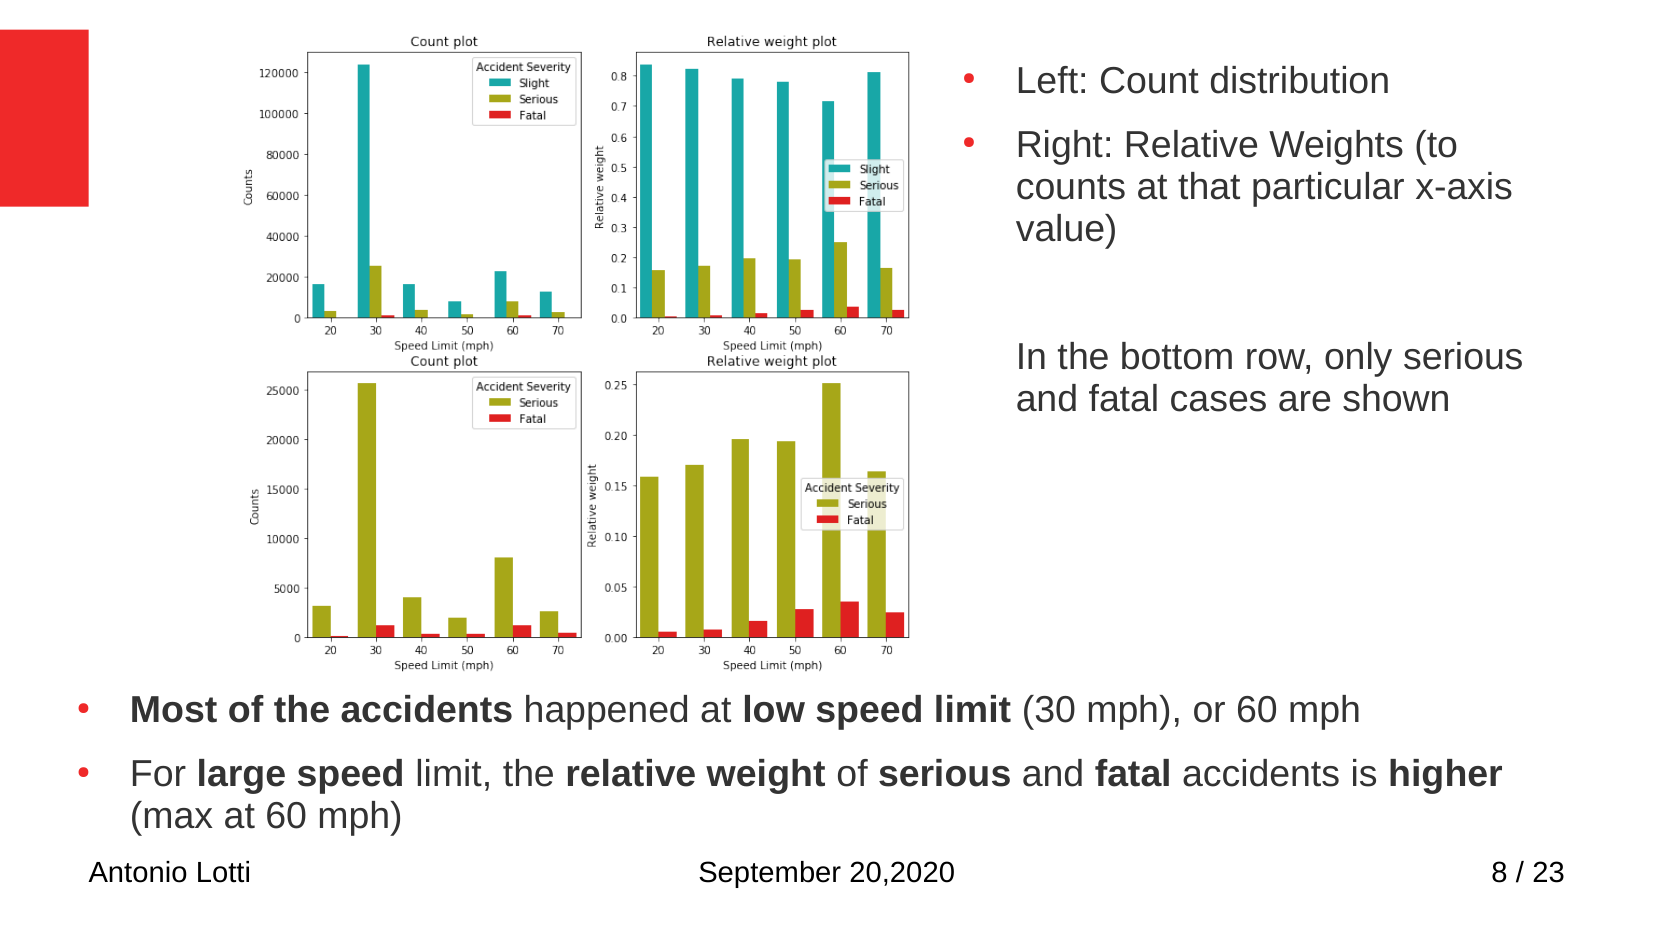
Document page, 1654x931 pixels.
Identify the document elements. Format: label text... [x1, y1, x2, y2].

list Left: Count distribution Right: Relative Weights (to counts at that particular x-axis value) In the bottom row, only serious and fatal cases are shown [944, 59, 1565, 245]
picture [236, 28, 916, 678]
list Most of the accidents happened at low speed limit (30 mph), or 60 mph For large speed limit, the relative weight of serious and fatal accidents is higher (max at 60 mph) [59, 688, 1536, 815]
